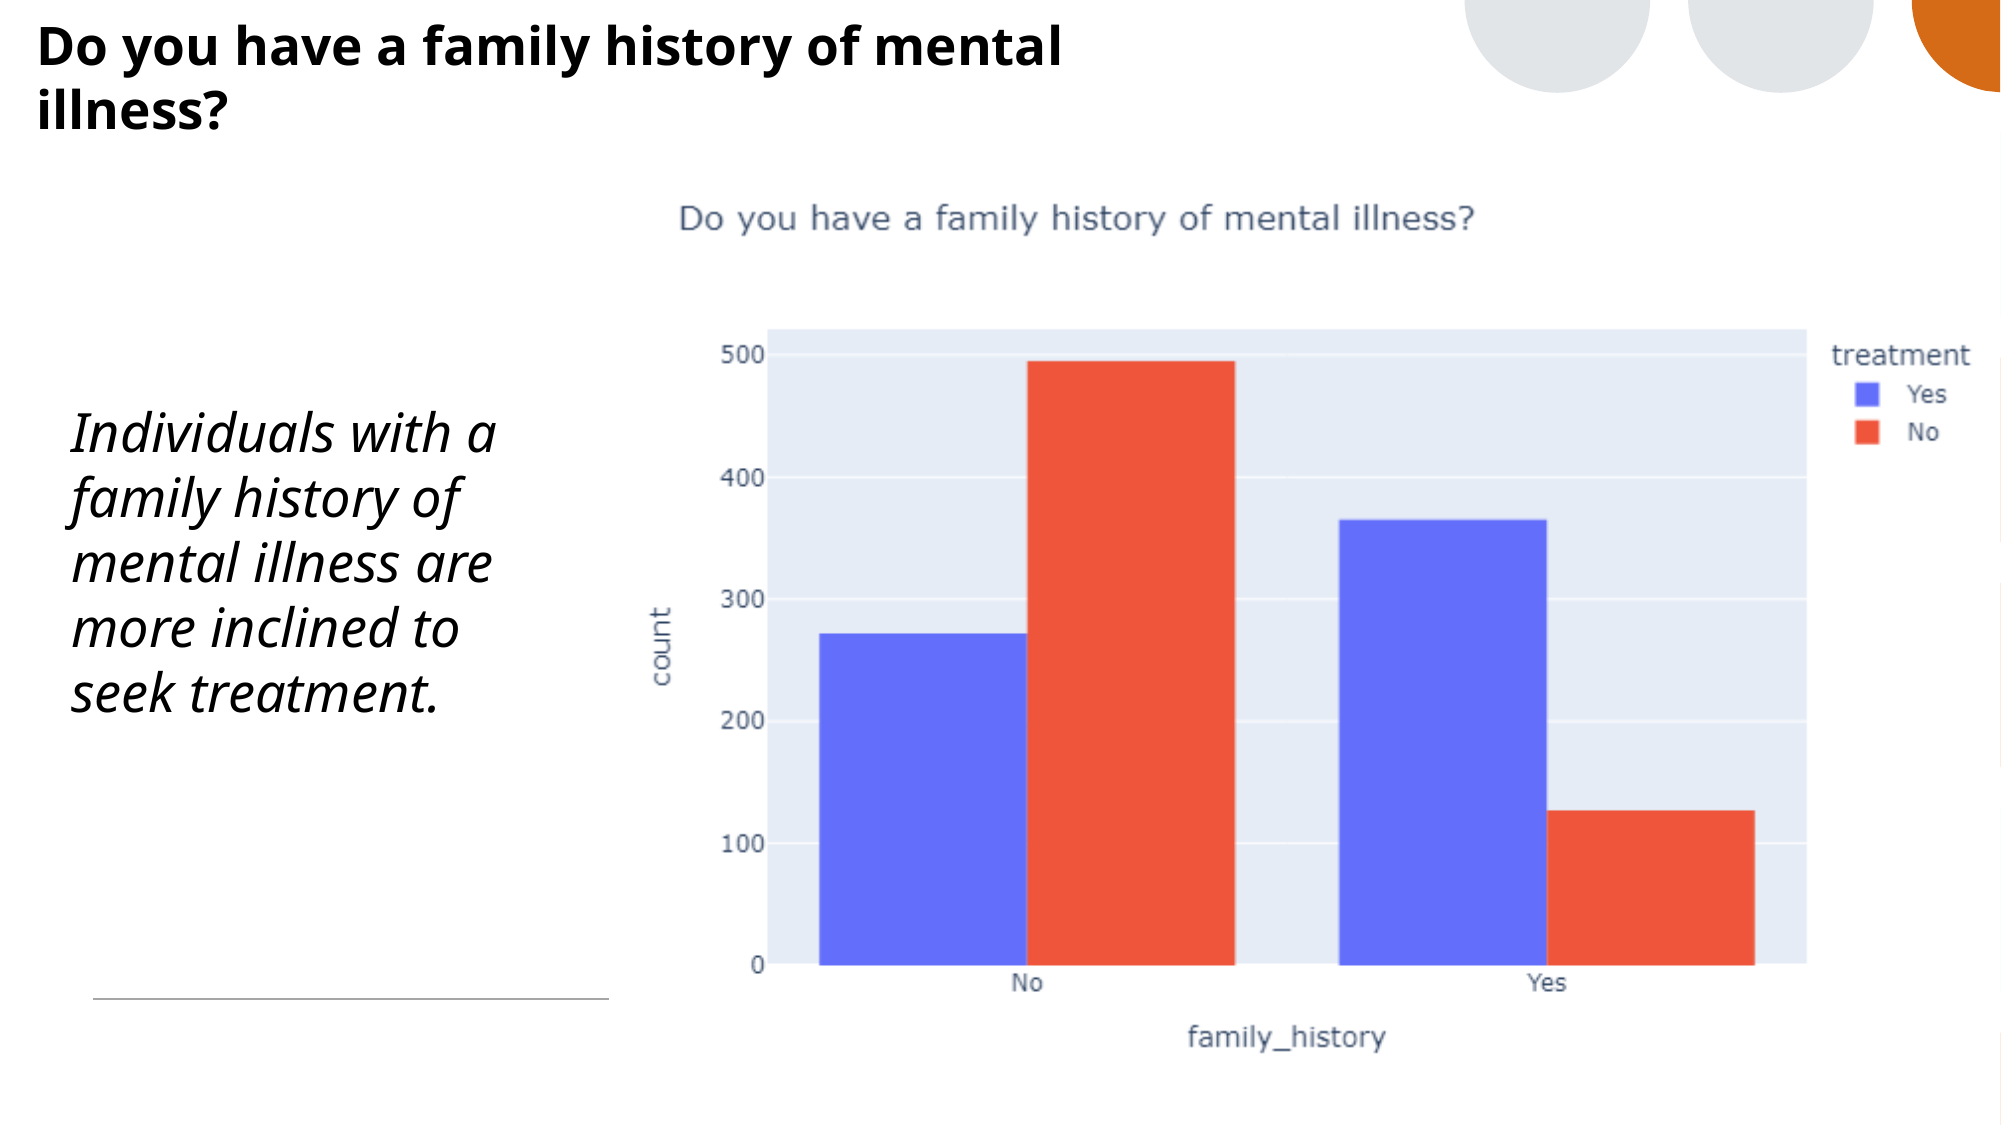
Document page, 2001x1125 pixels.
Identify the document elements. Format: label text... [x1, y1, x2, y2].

title Do you have a family history of mental illness? [21, 4, 1225, 214]
text_box Individuals with a family history of mental illness are more inclined to seek treatment. [56, 390, 574, 735]
picture [609, 131, 2000, 1125]
